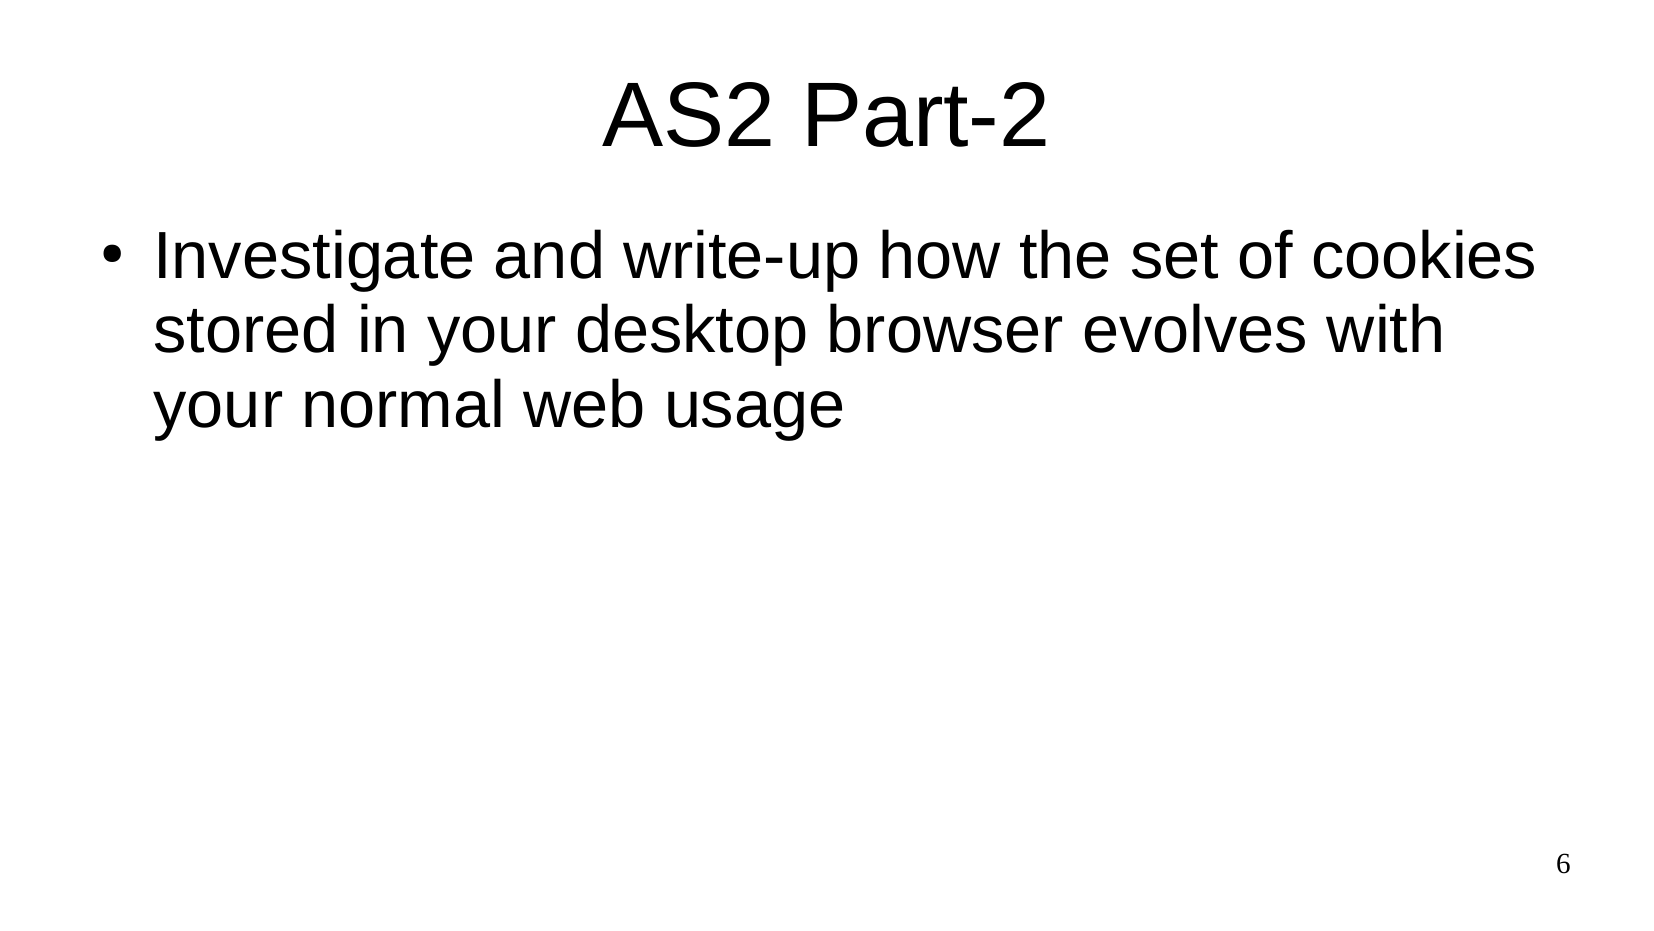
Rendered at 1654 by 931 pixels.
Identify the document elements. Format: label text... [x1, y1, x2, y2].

title AS2 Part-2 [82, 37, 1571, 193]
list Investigate and write-up how the set of cookies stored in your desktop browser evolves with your normal web usage [82, 217, 1571, 758]
